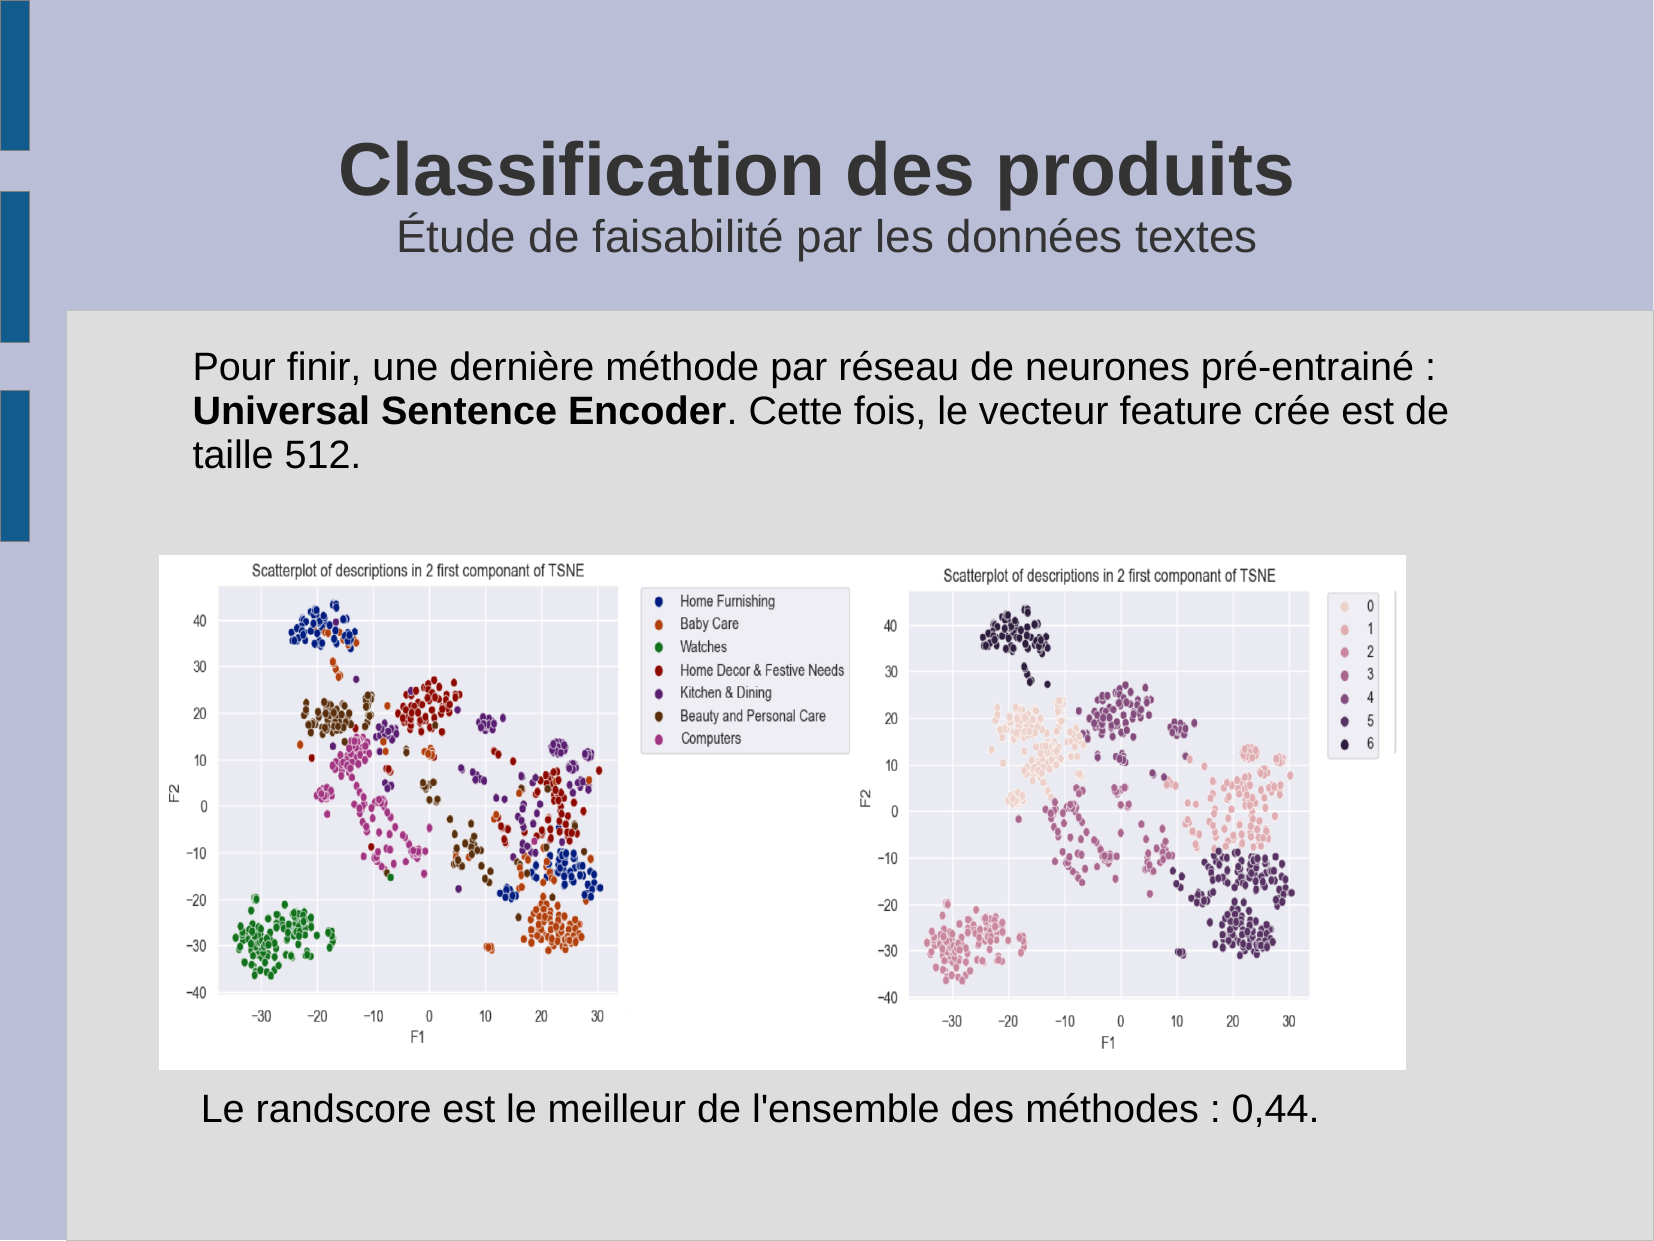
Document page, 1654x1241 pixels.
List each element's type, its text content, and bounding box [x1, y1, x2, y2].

list Pour finir, une dernière méthode par réseau de neurones pré-entrainé : Universal Sentence Encoder. Cette fois, le vecteur feature crée est de taille 512. [121, 344, 1534, 1127]
picture [159, 555, 1406, 1070]
text_box Le randscore est le meilleur de l'ensemble des méthodes : 0,44. [200, 1086, 1595, 1175]
title Classification des produits Étude de faisabilité par les données textes [121, 91, 1534, 299]
